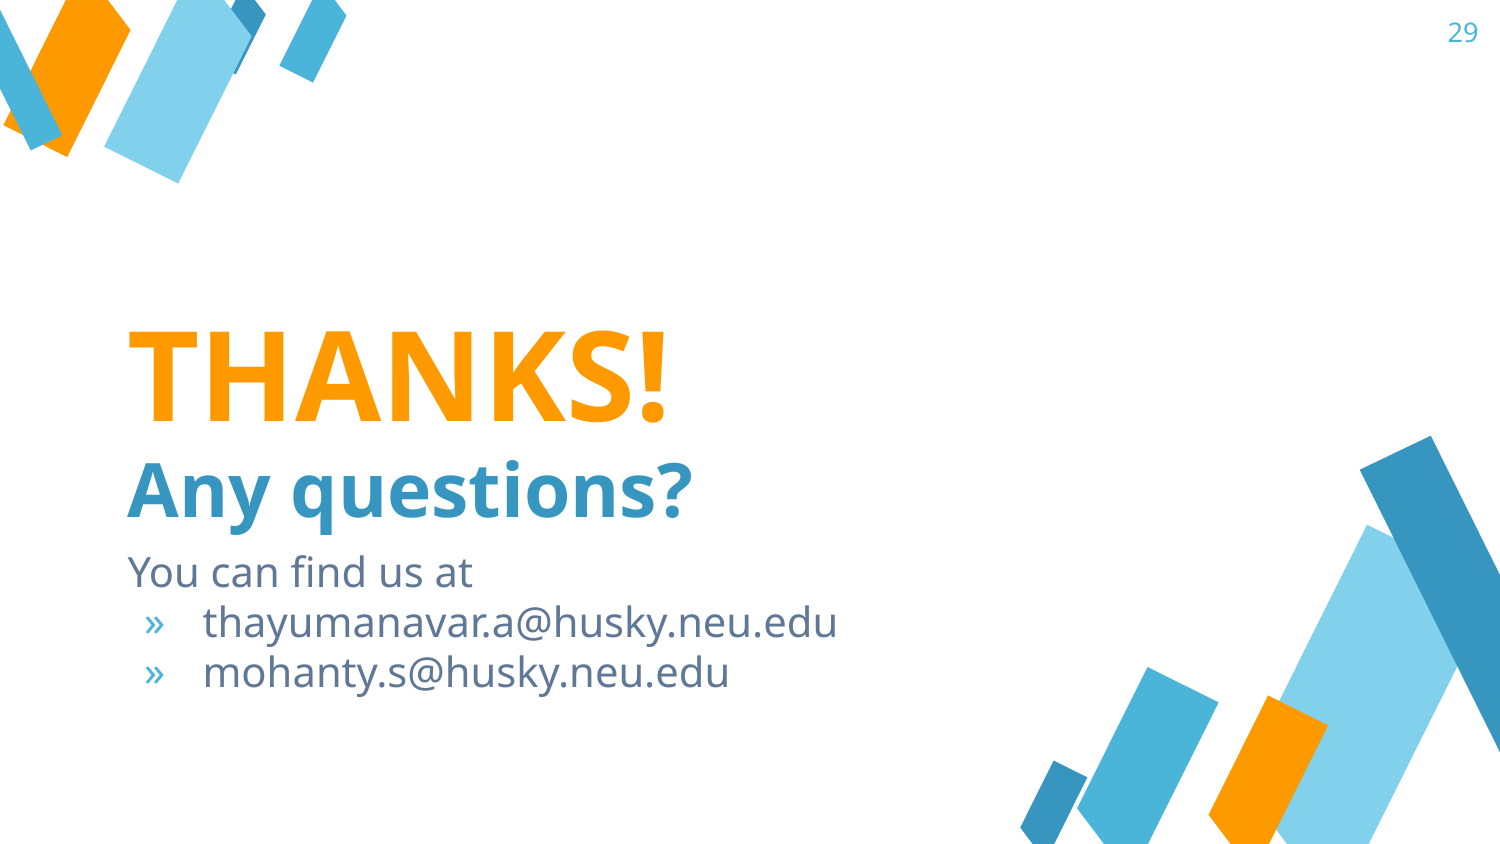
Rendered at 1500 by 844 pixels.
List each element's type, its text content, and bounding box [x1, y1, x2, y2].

title THANKS! [112, 343, 921, 427]
subtitle Any questions? You can find us at thayumanavar.a@husky.neu.edu mohanty.s@husky.neu.edu [112, 427, 976, 749]
slide_number <number> [1403, 0, 1494, 65]
